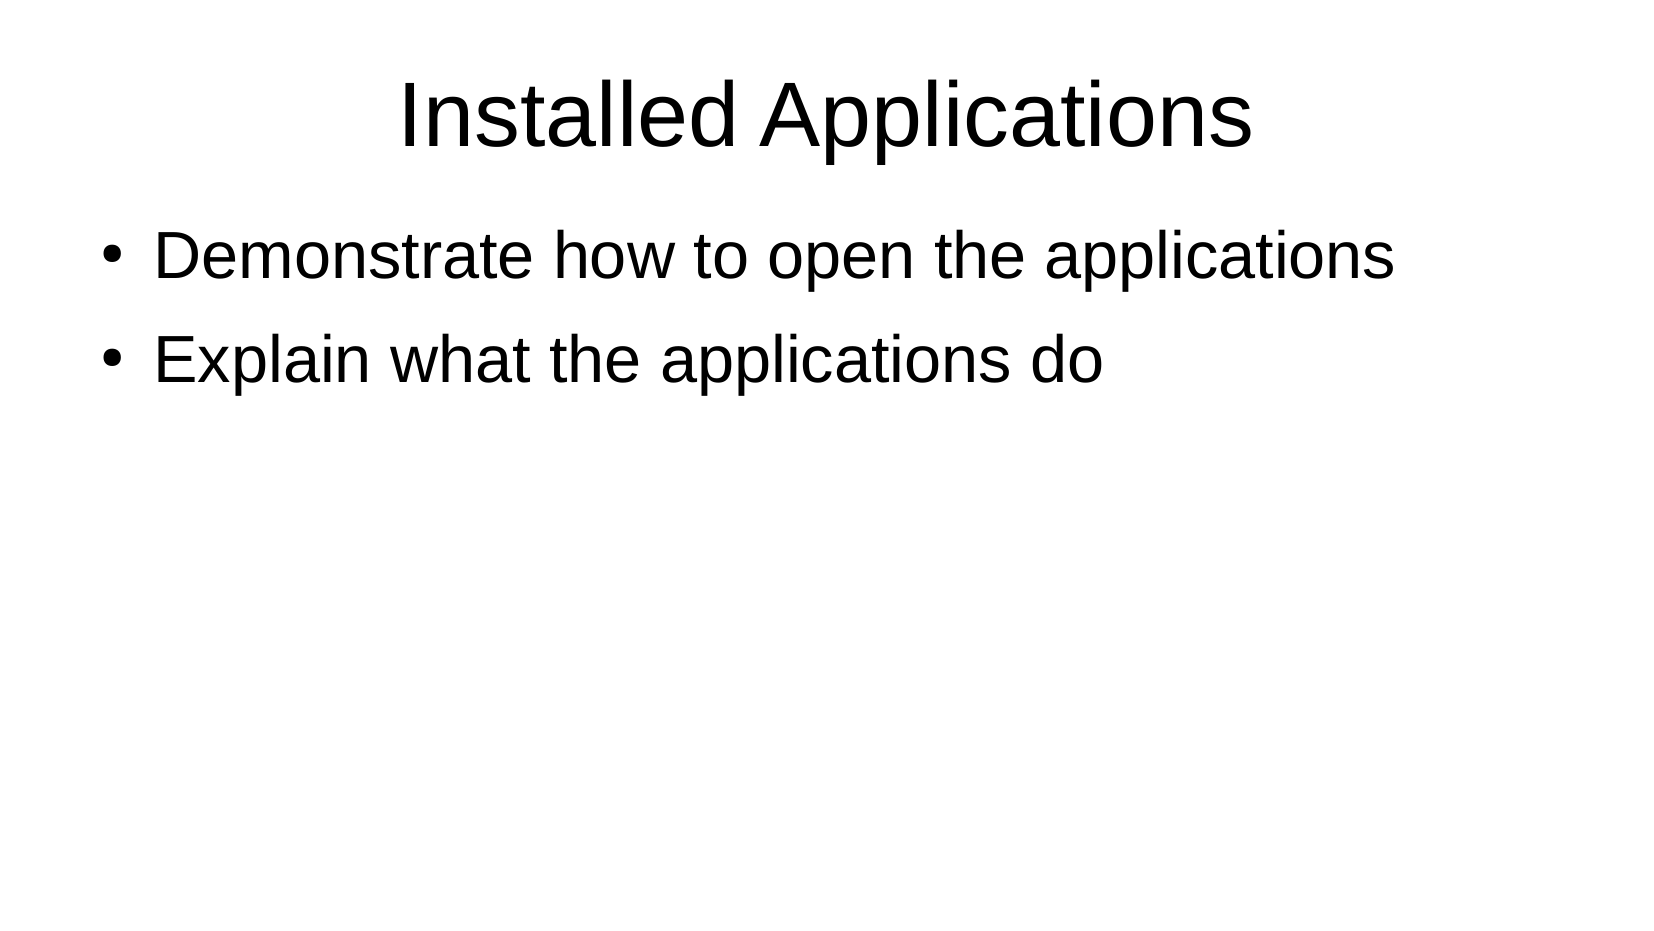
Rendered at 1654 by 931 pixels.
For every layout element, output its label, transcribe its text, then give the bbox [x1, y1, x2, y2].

title Installed Applications [82, 37, 1571, 193]
list Demonstrate how to open the applications Explain what the applications do [82, 217, 1571, 758]
